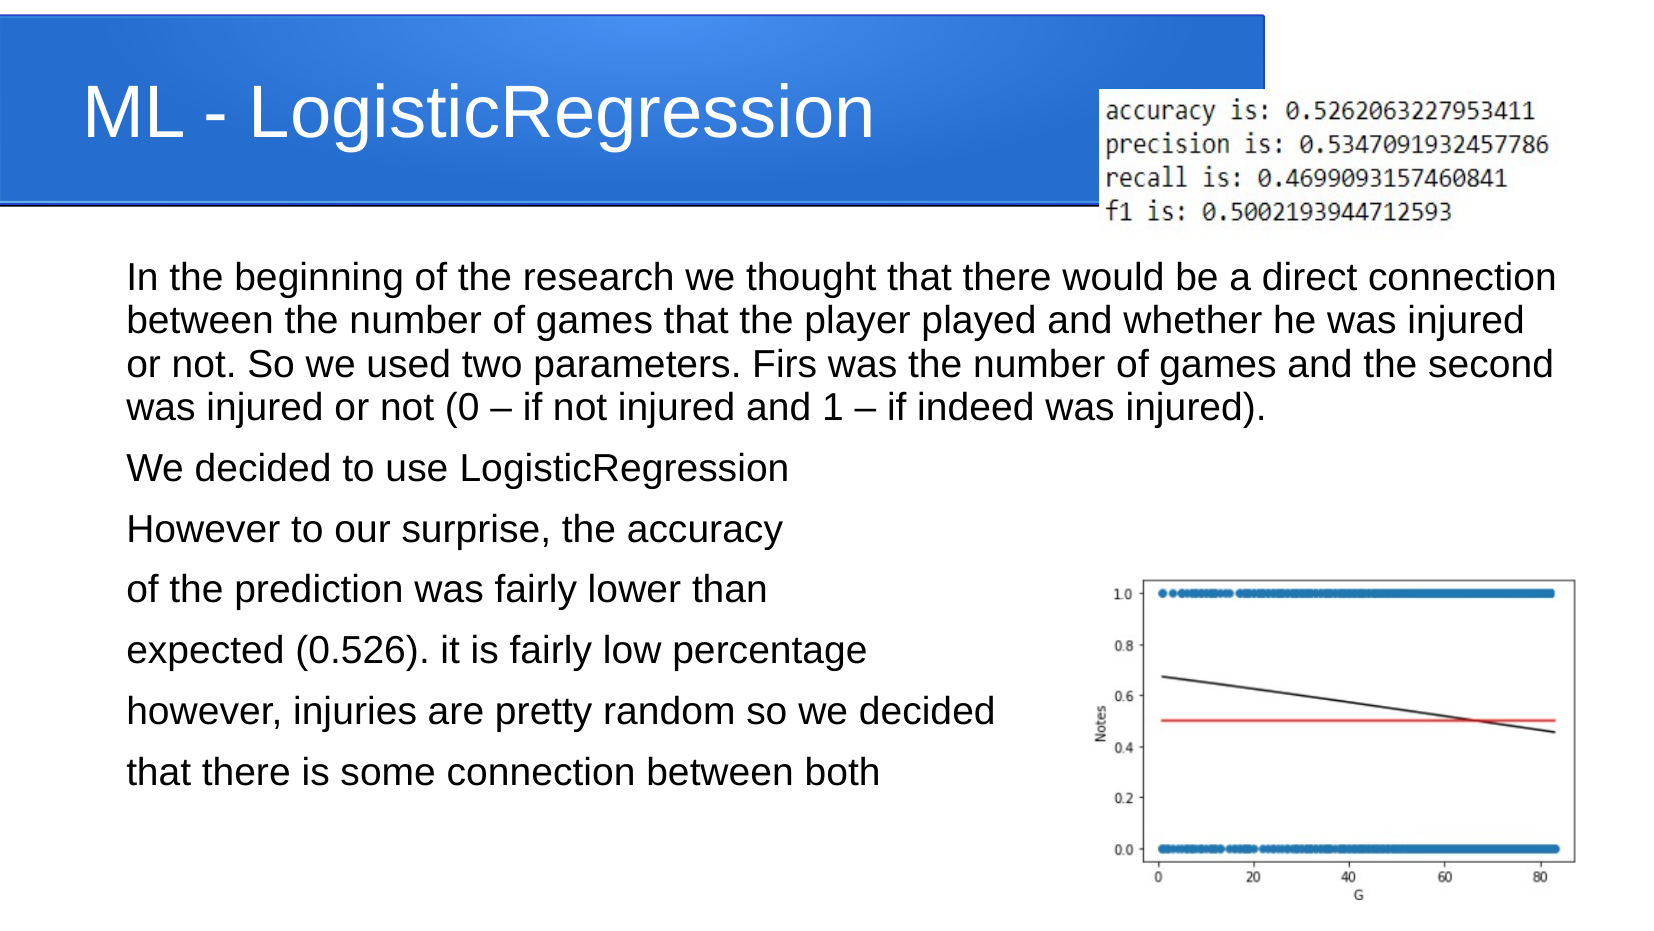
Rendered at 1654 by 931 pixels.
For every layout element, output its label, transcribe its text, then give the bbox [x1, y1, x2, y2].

list In the beginning of the research we thought that there would be a direct connection between the number of games that the player played and whether he was injured or not. So we used two parameters. Firs was the number of games and the second was injured or not (0 – if not injured and 1 – if indeed was injured). We decided to use LogisticRegression However to our surprise, the accuracy of the prediction was fairly lower than expected (0.526). it is fairly low percentage however, injuries are pretty random so we decided that there is some connection between both [75, 255, 1564, 795]
picture [1081, 568, 1584, 901]
title ML - LogisticRegression [82, 35, 1235, 189]
picture [1099, 89, 1591, 241]
